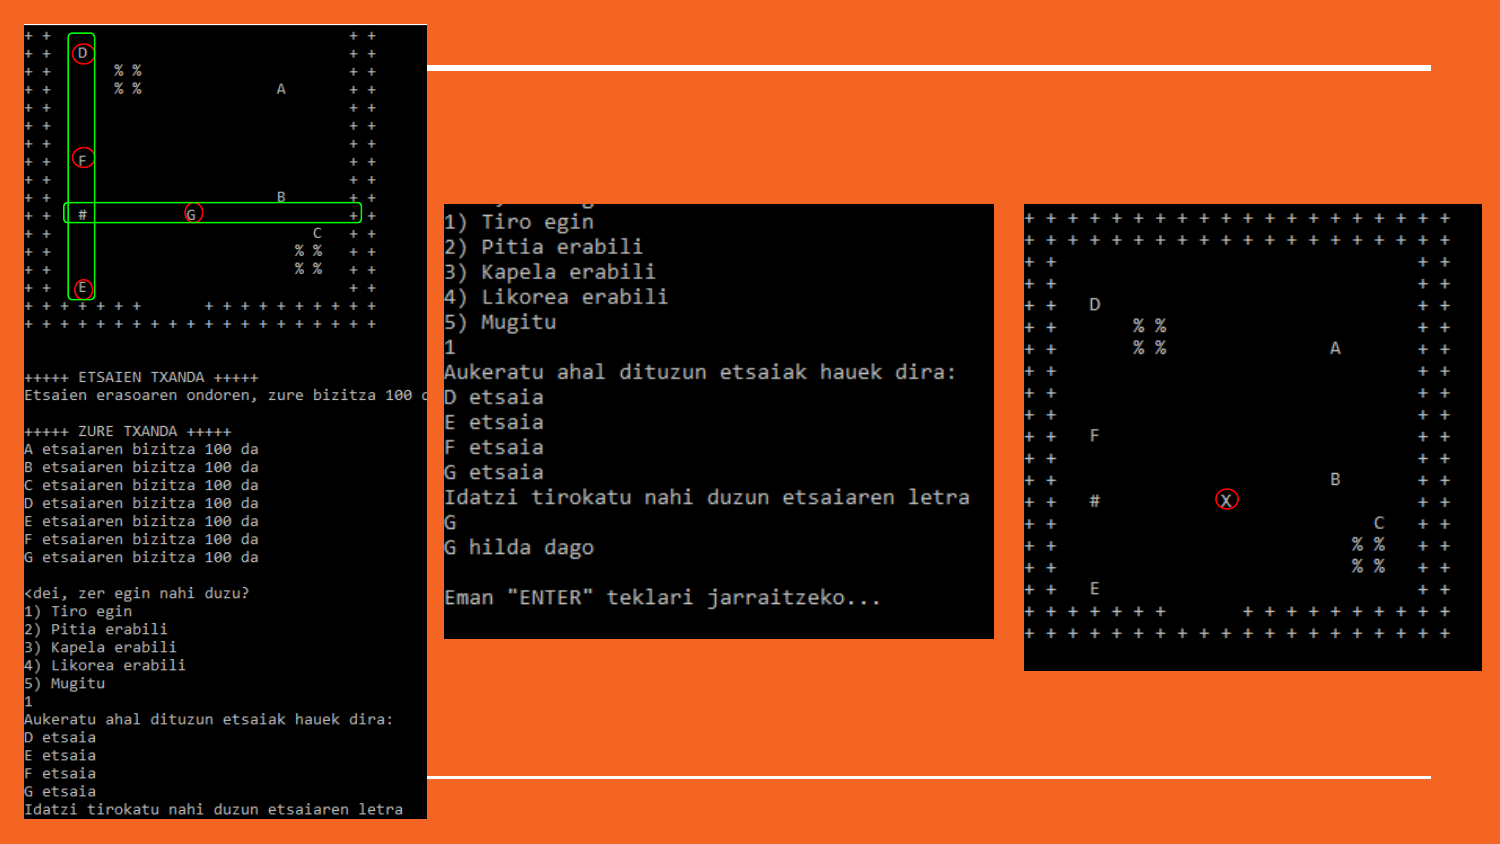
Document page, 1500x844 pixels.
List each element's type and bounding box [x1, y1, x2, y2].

picture [24, 24, 427, 819]
picture [1024, 204, 1482, 672]
picture [444, 204, 994, 640]
